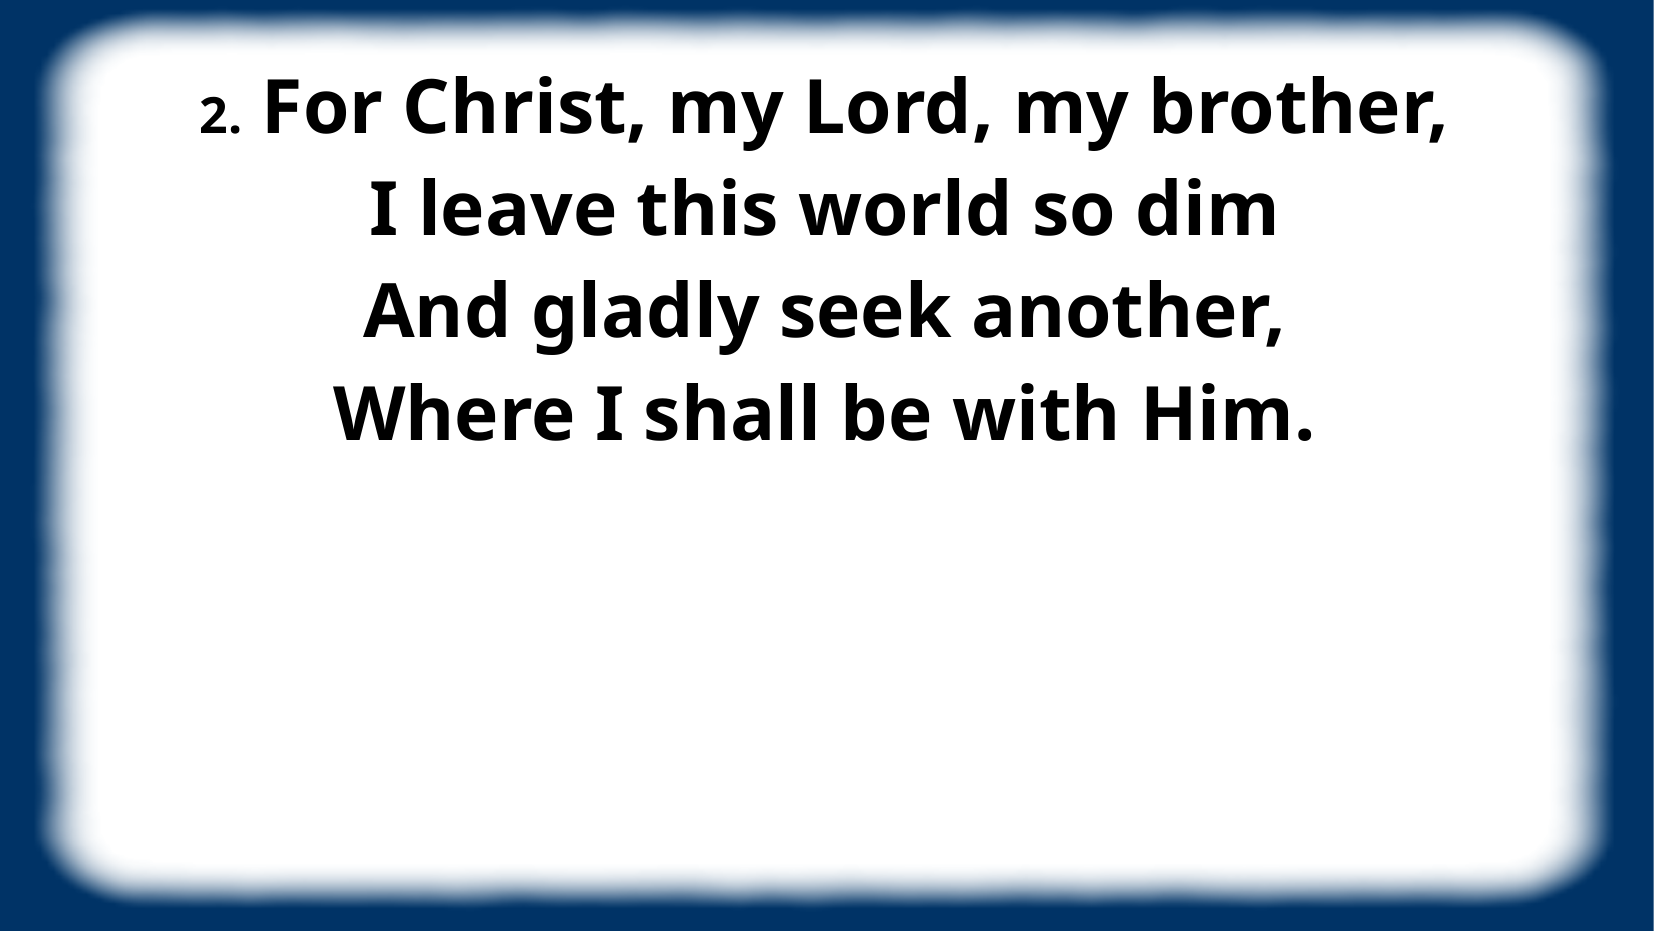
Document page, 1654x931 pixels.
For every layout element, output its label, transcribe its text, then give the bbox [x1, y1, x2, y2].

picture [0, 0, 1654, 931]
text_box 2. For Christ, my Lord, my brother, I leave this world so dim And gladly seek another, Where I shall be with Him. [120, 45, 1531, 460]
